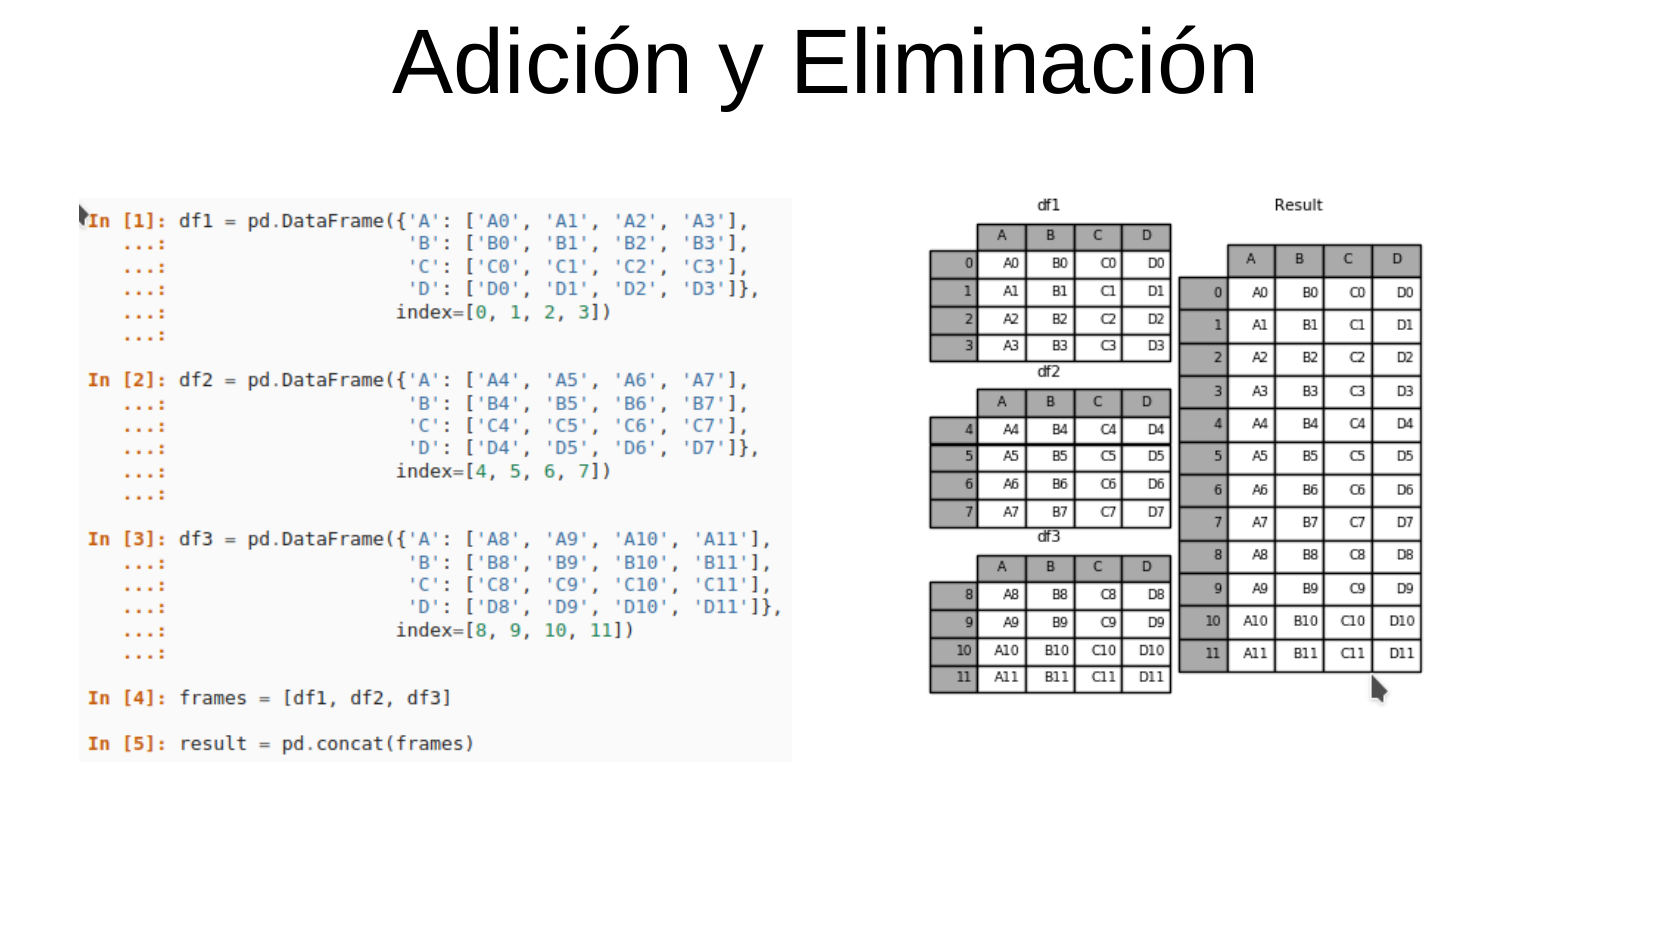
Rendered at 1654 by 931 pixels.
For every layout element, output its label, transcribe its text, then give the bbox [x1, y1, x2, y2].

title Adición y Eliminación [82, 0, 1571, 140]
picture [896, 168, 1475, 732]
picture [79, 198, 792, 762]
